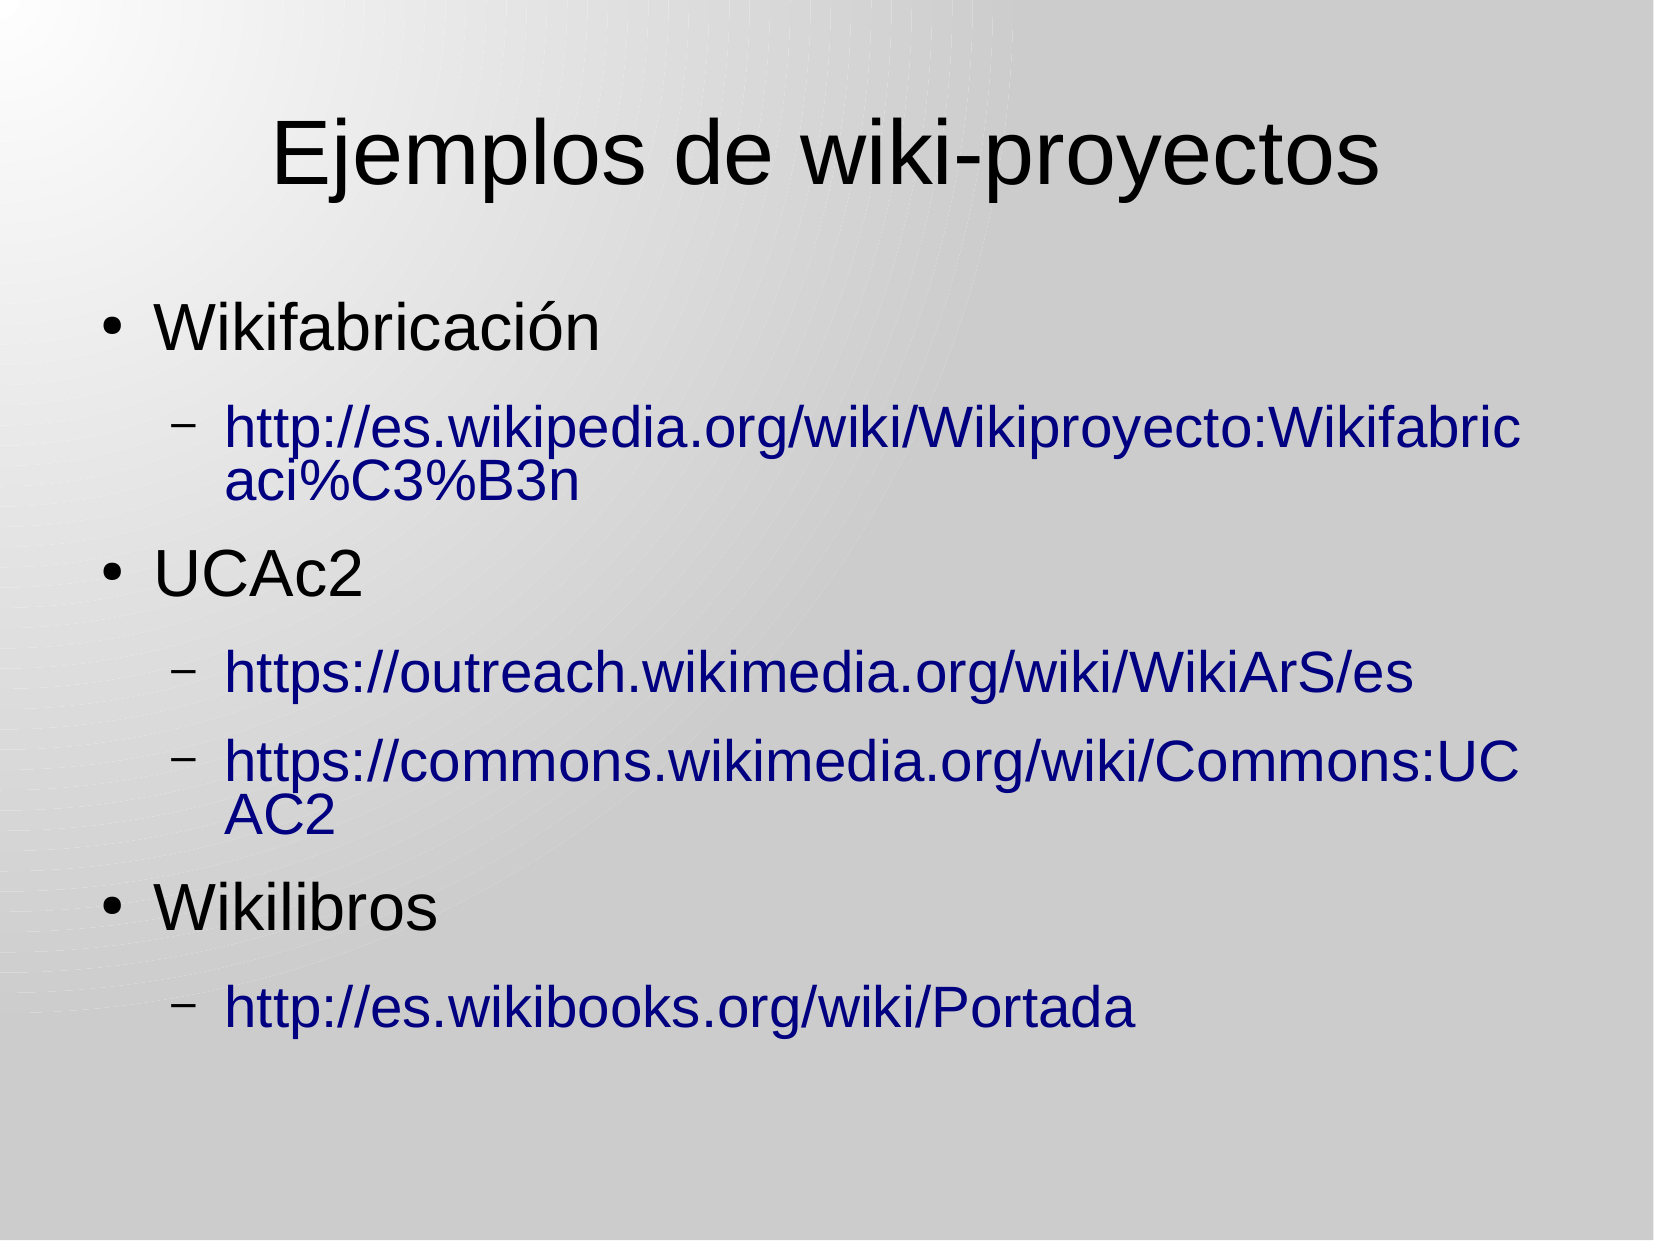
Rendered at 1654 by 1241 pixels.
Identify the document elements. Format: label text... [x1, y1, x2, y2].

title Ejemplos de wiki-proyectos [82, 49, 1571, 257]
list Wikifabricación http://es.wikipedia.org/wiki/Wikiproyecto:Wikifabricaci%C3%B3n UCAc2 https://outreach.wikimedia.org/wiki/WikiArS/es https://commons.wikimedia.org/wiki/Commons:UCAC2 Wikilibros http://es.wikibooks.org/wiki/Portada [82, 290, 1538, 1109]
